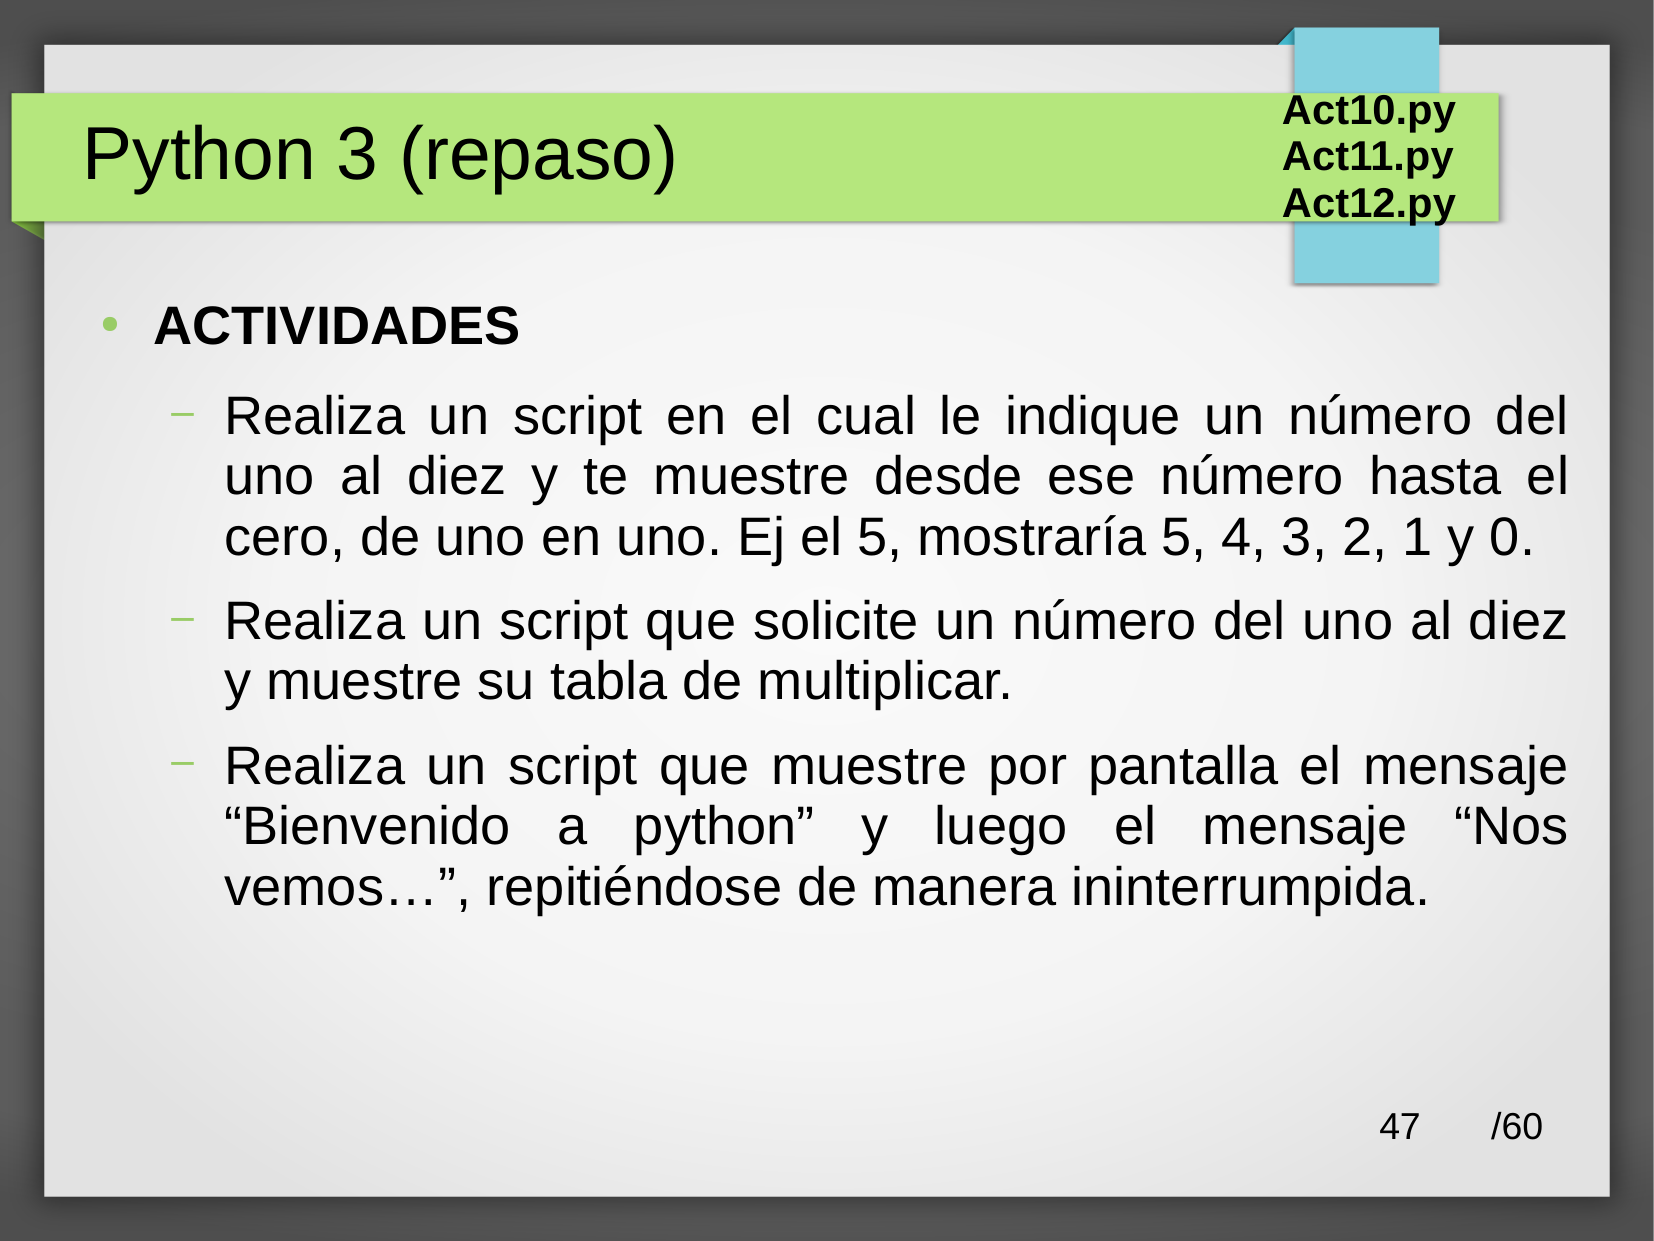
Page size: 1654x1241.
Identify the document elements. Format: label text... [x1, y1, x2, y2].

list ACTIVIDADES Realiza un script en el cual le indique un número del uno al diez y te muestre desde ese número hasta el cero, de uno en uno. Ej el 5, mostraría 5, 4, 3, 2, 1 y 0. Realiza un script que solicite un número del uno al diez y muestre su tabla de multiplicar. Realiza un script que muestre por pantalla el mensaje “Bienvenido a python” y luego el mensaje “Nos vemos…”, repitiéndose de manera ininterrumpida. [82, 295, 1571, 1015]
title Python 3 (repaso) [82, 94, 1264, 213]
text_box /60 [1476, 1098, 1644, 1169]
text_box <número> [1364, 1098, 1476, 1169]
text_box Act10.py Act11.py Act12.py [1267, 79, 1477, 373]
picture [0, 0, 1654, 1241]
